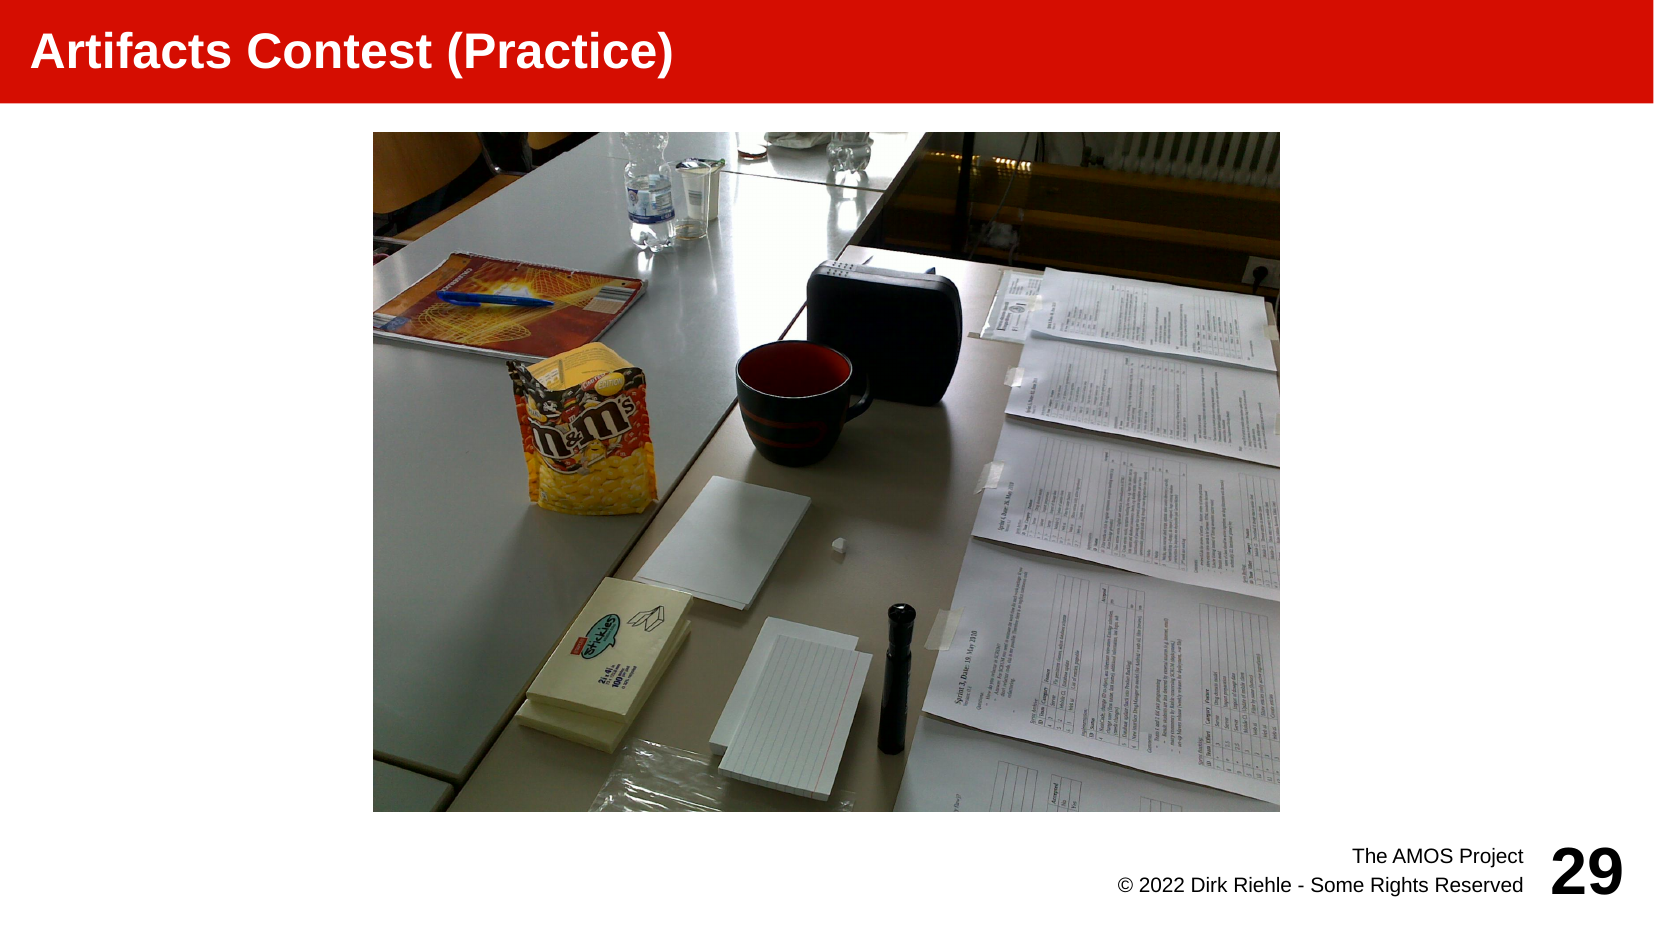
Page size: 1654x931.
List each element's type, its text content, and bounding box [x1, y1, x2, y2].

picture [373, 132, 1280, 813]
title Artifacts Contest (Practice) [0, 0, 1654, 104]
